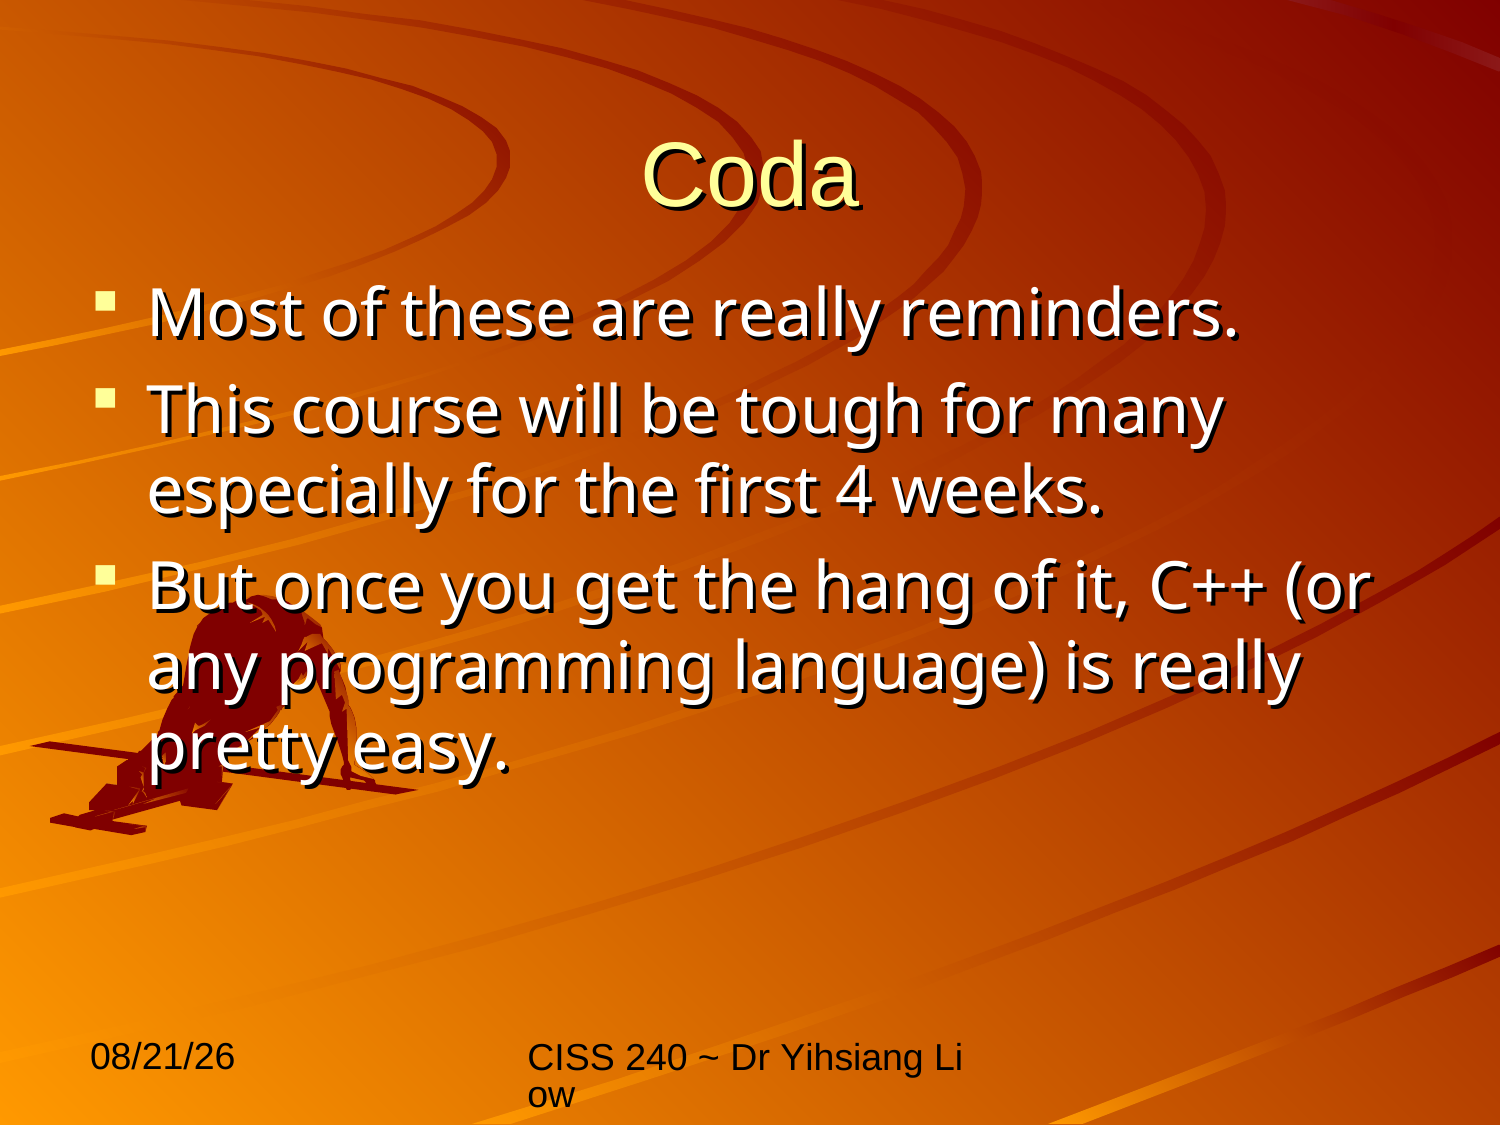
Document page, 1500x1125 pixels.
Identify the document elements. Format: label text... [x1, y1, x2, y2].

title Coda [75, 25, 1426, 233]
list Most of these are really reminders. This course will be tough for many especially for the first 4 weeks. But once you get the hang of it, C++ (or any programming language) is really pretty easy. [75, 262, 1426, 1006]
